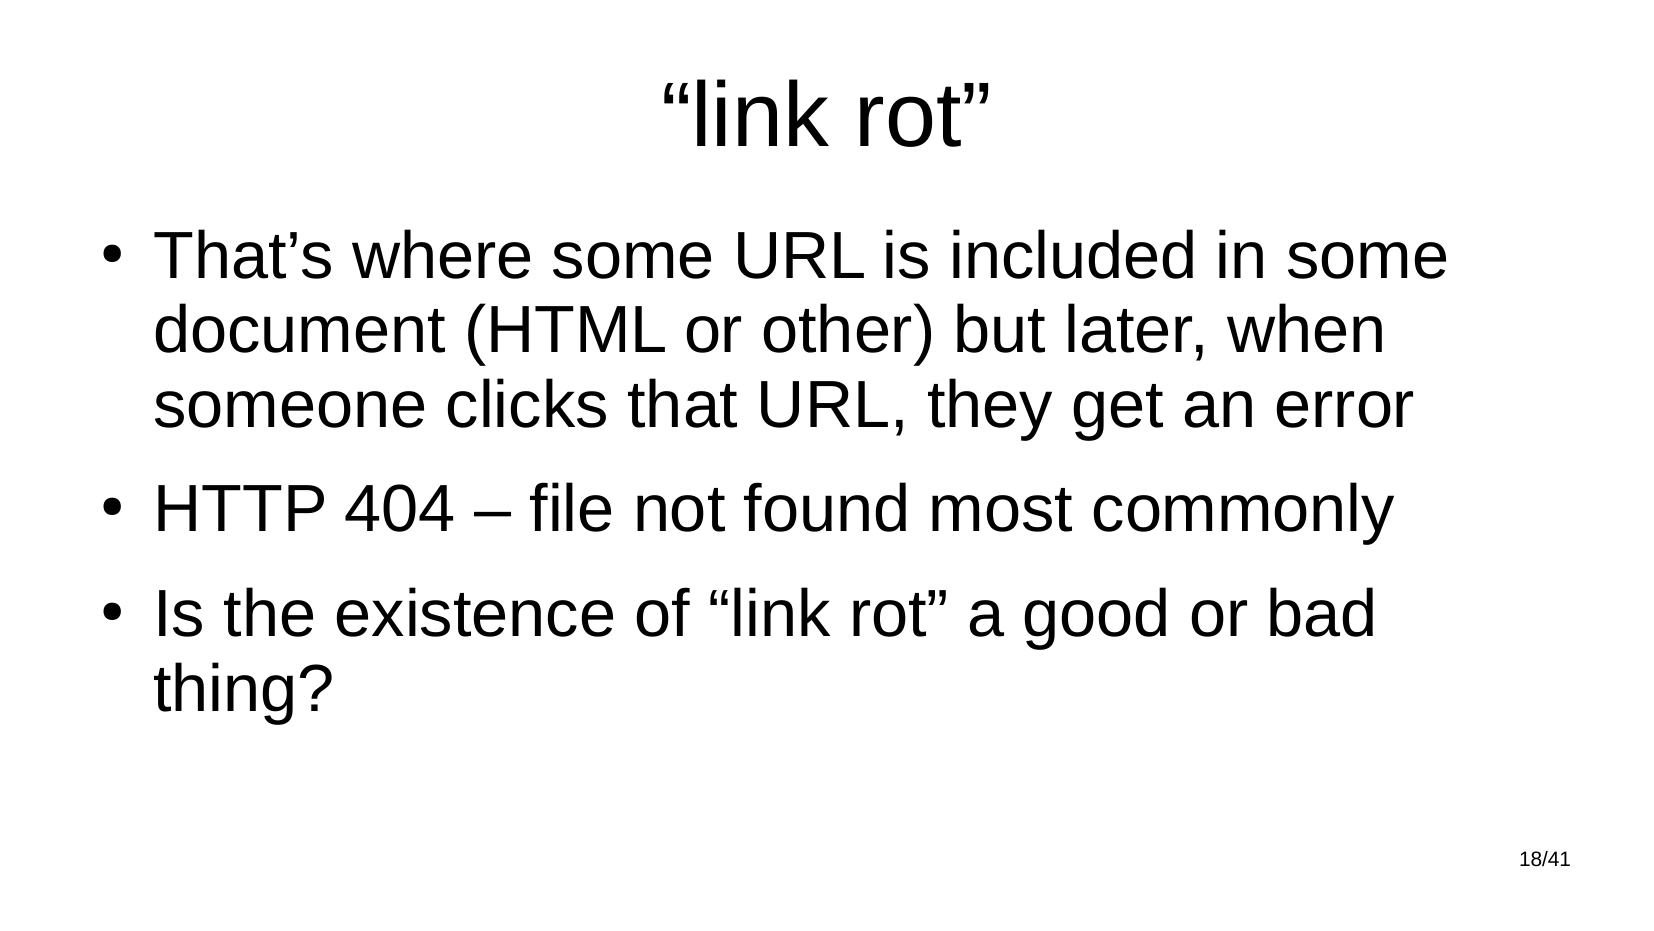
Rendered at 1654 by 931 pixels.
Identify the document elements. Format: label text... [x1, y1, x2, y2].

list That’s where some URL is included in some document (HTML or other) but later, when someone clicks that URL, they get an error HTTP 404 – file not found most commonly Is the existence of “link rot” a good or bad thing? [82, 217, 1571, 758]
title “link rot” [82, 37, 1571, 193]
